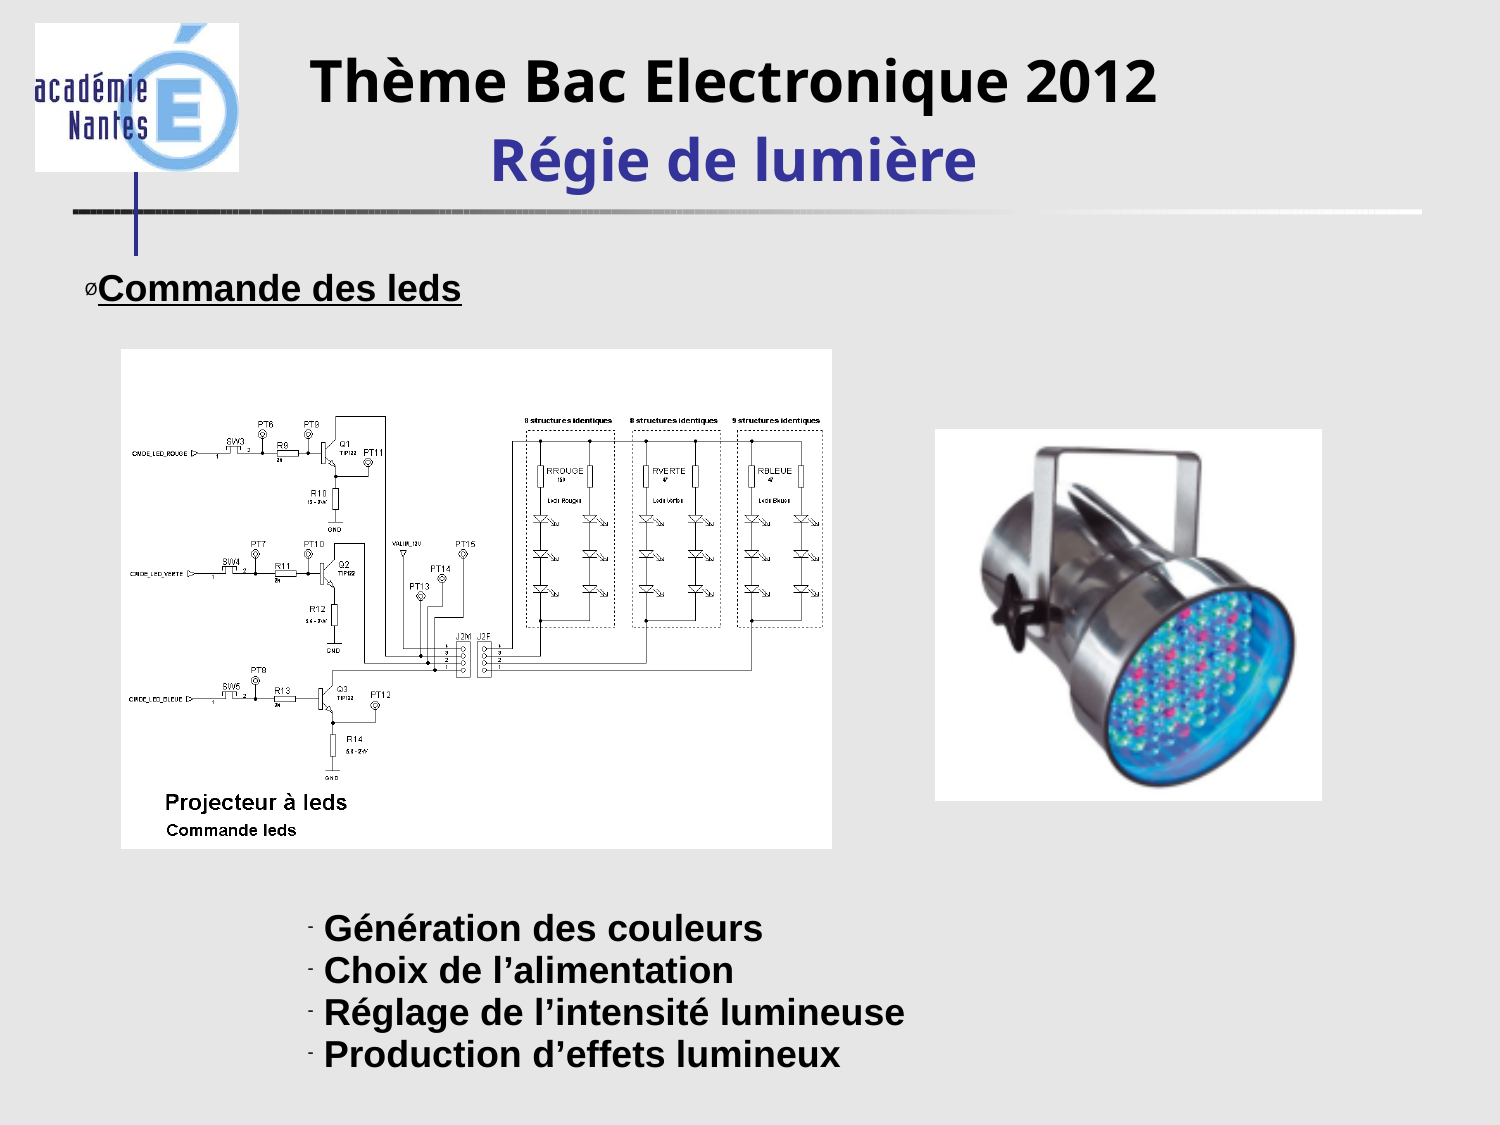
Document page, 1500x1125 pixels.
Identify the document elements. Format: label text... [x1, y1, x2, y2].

text_box Thème Bac Electronique 2012 Régie de lumière [263, 32, 1206, 190]
text_box Génération des couleurs Choix de l’alimentation Réglage de l’intensité lumineuse Production d’effets lumineux [293, 900, 946, 1098]
text_box Commande des leds [69, 260, 499, 321]
text_box [72, 209, 134, 215]
picture [121, 349, 832, 849]
text_box [138, 209, 1422, 215]
picture [935, 429, 1322, 801]
picture [35, 23, 239, 172]
